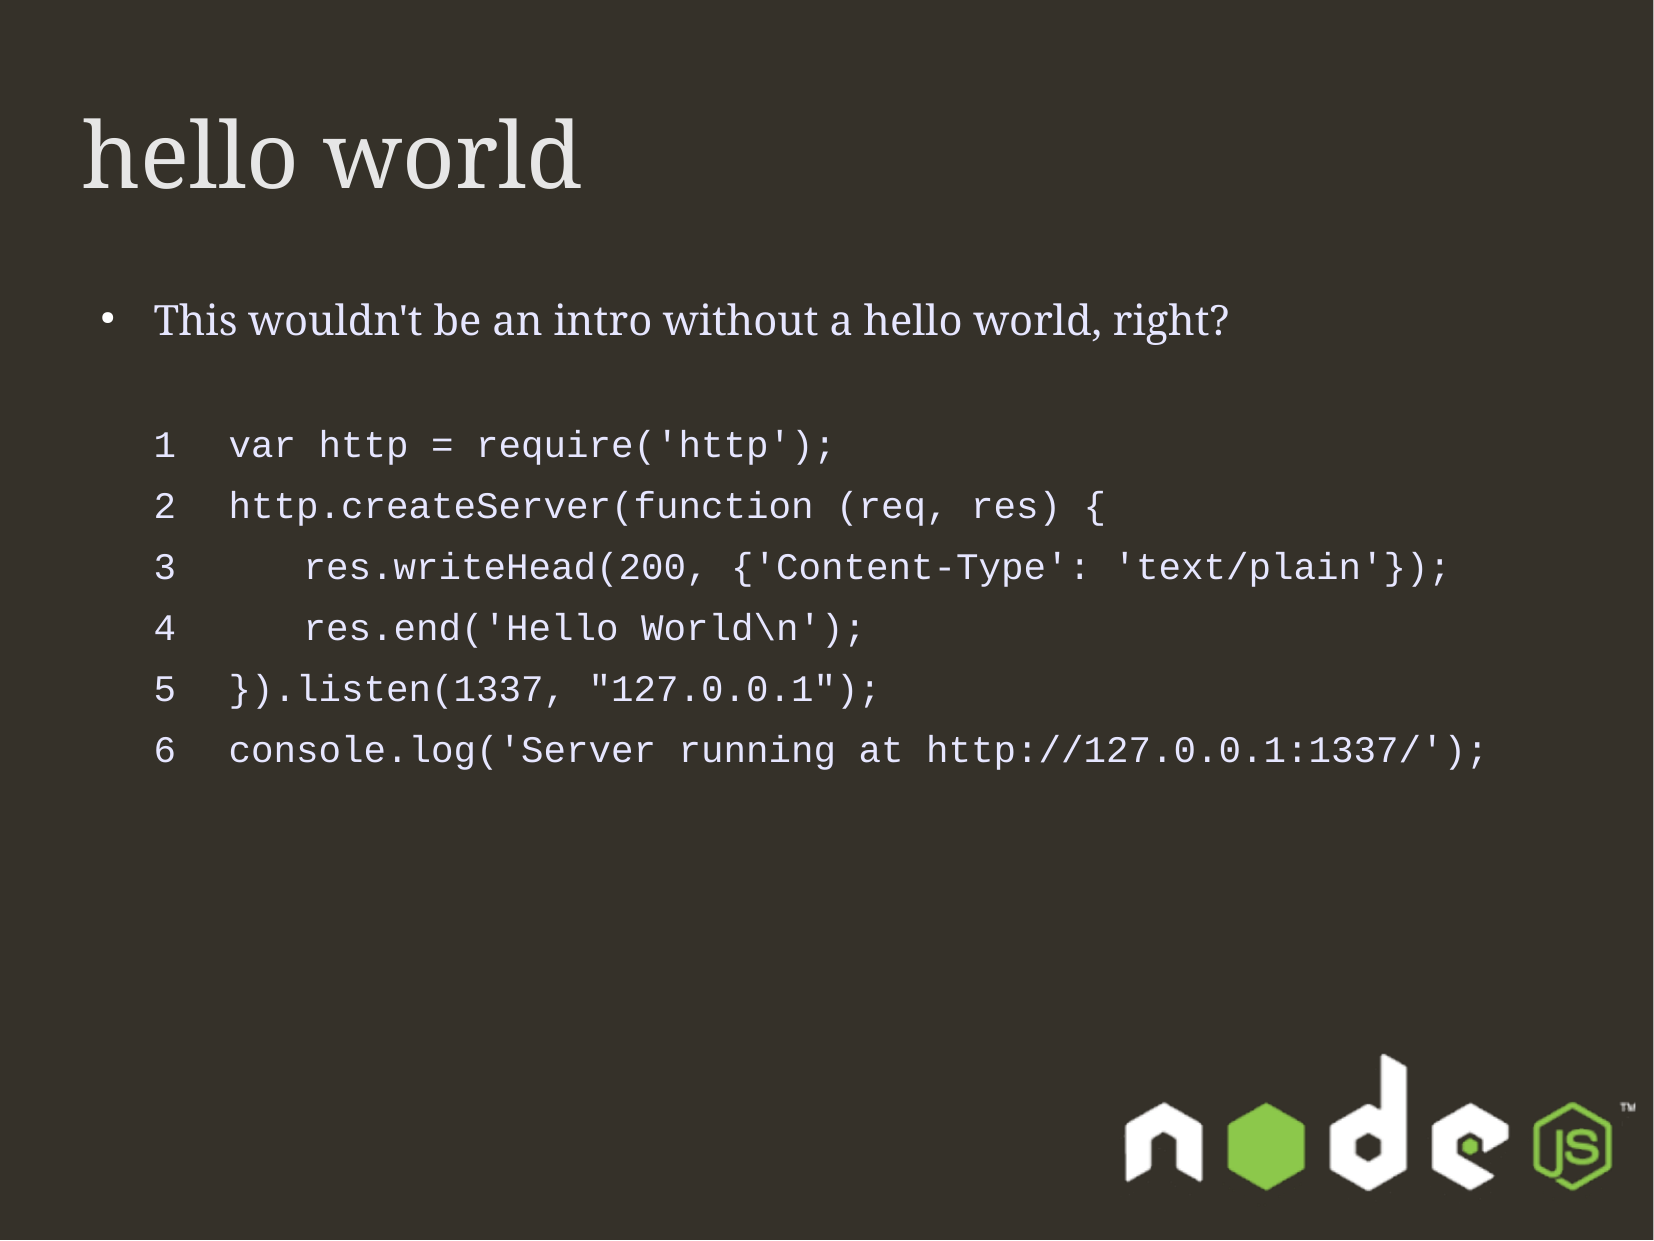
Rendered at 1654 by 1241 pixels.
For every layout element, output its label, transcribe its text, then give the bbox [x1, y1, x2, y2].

list This wouldn't be an intro without a hello world, right? 1 var http = require('http'); 2 http.createServer(function (req, res) { 3 res.writeHead(200, {'Content-Type': 'text/plain'}); 4 res.end('Hello World\n'); 5 }).listen(1337, "127.0.0.1"); 6 console.log('Server running at http://127.0.0.1:1337/'); [82, 290, 1571, 1109]
title hello world [82, 49, 1571, 257]
picture [1108, 1006, 1651, 1238]
